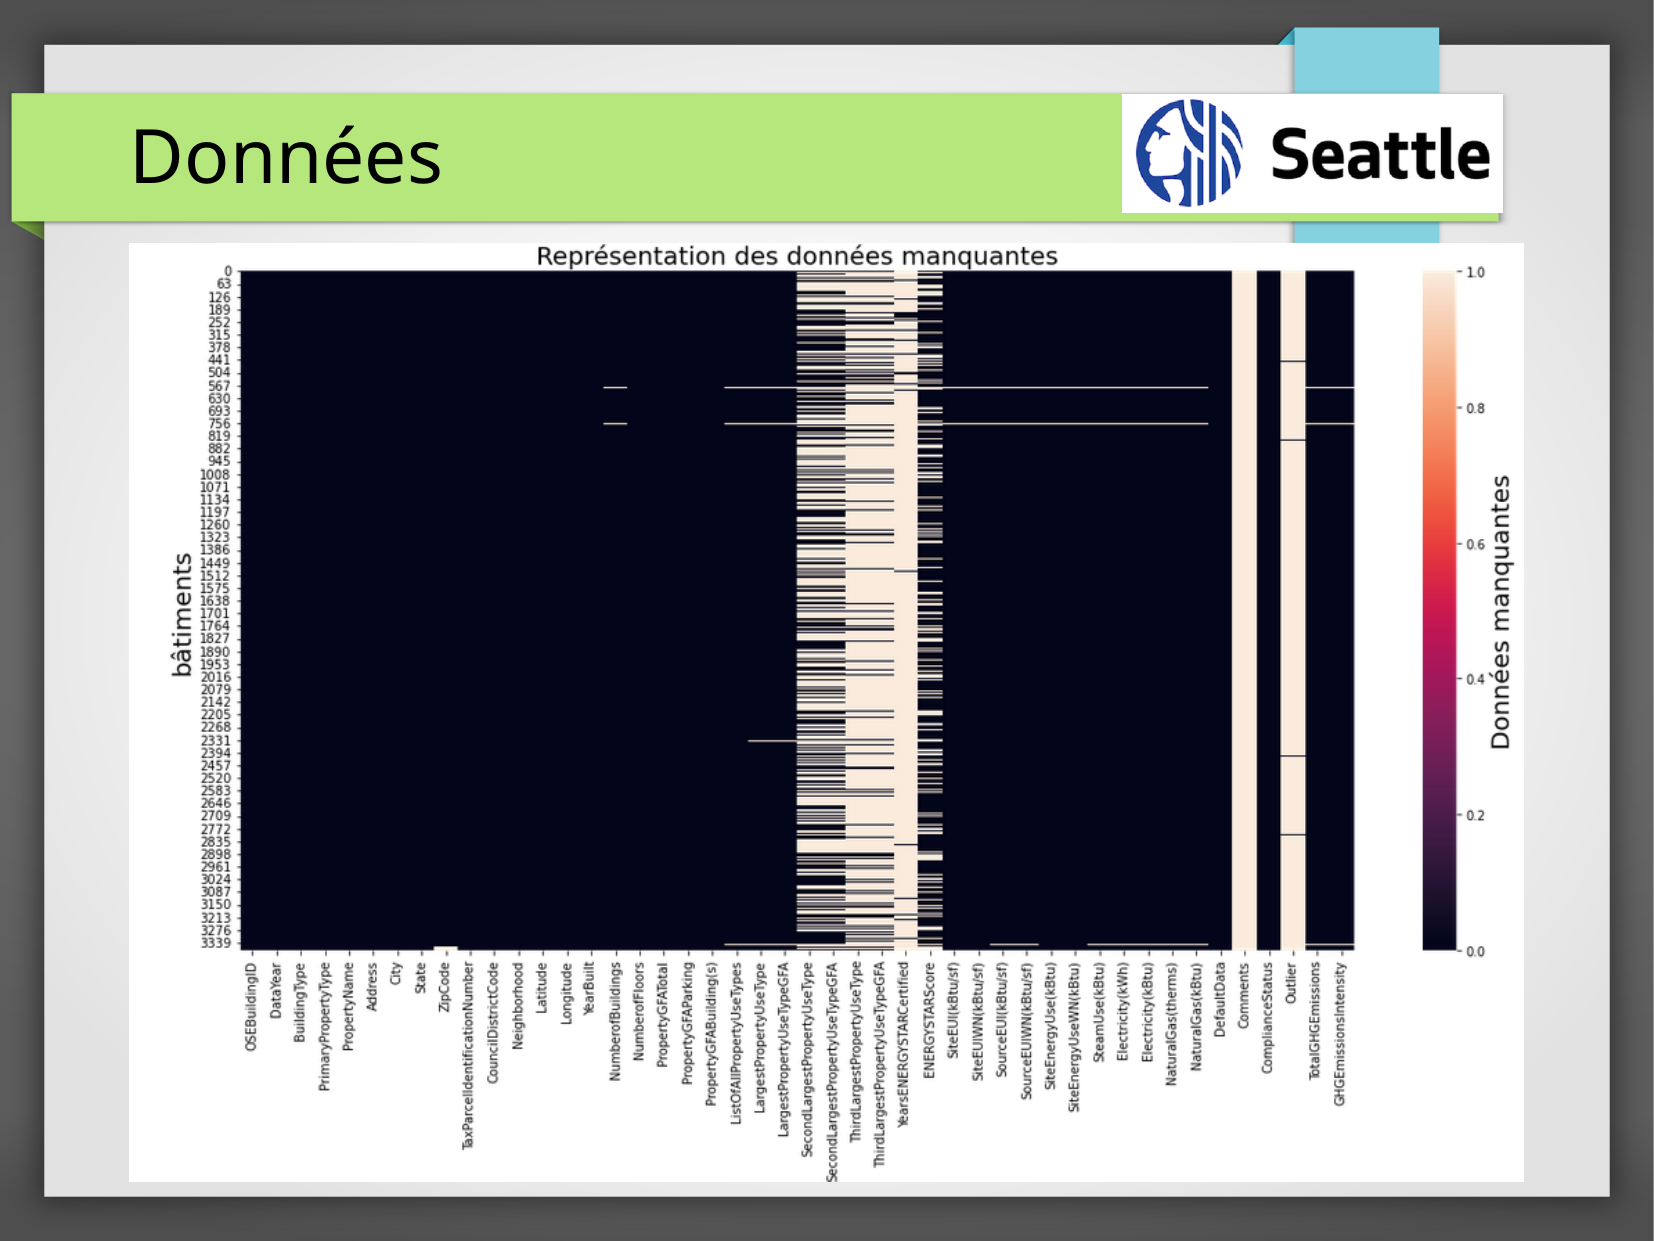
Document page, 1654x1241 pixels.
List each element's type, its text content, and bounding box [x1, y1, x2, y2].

title Données [129, 95, 1312, 214]
picture [0, 0, 1654, 1241]
